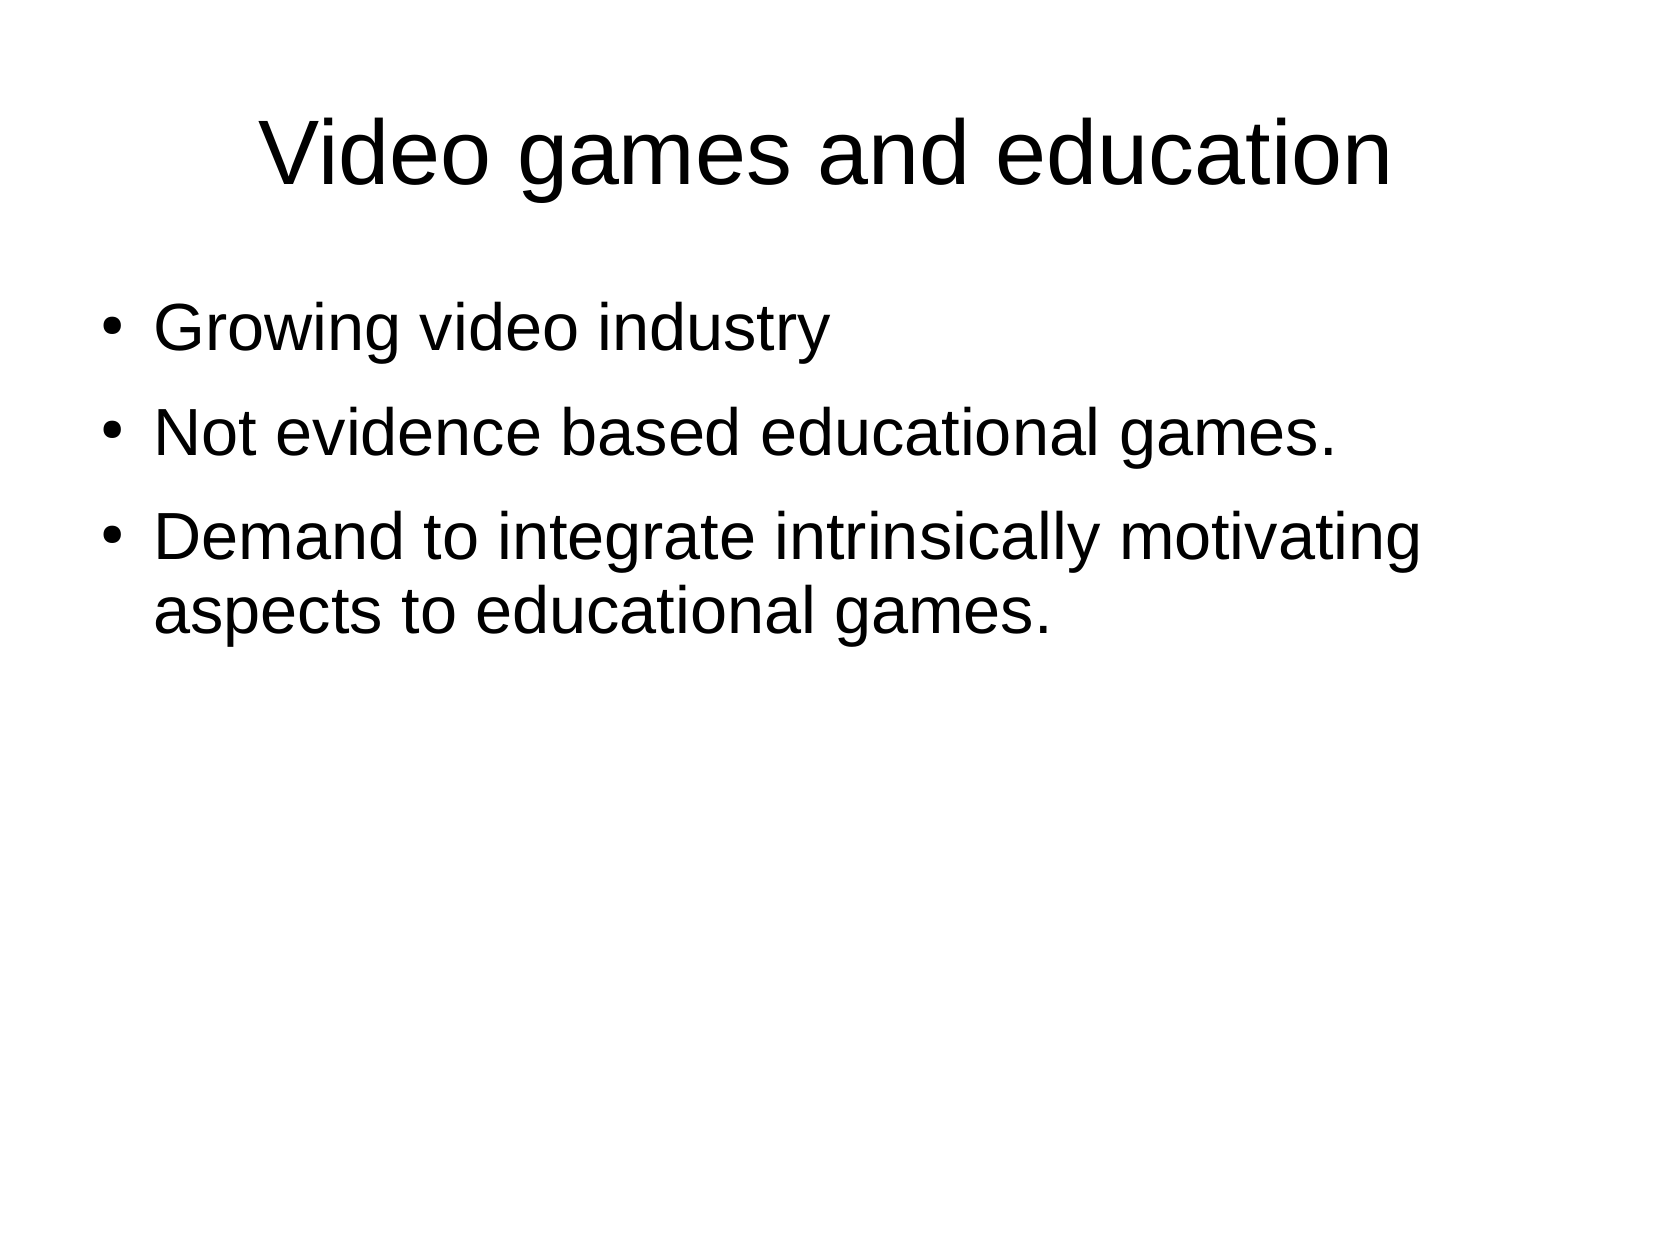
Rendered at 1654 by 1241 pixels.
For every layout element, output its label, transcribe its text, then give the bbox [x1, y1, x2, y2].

title Video games and education [82, 49, 1571, 257]
list Growing video industry Not evidence based educational games. Demand to integrate intrinsically motivating aspects to educational games. [82, 290, 1571, 1010]
